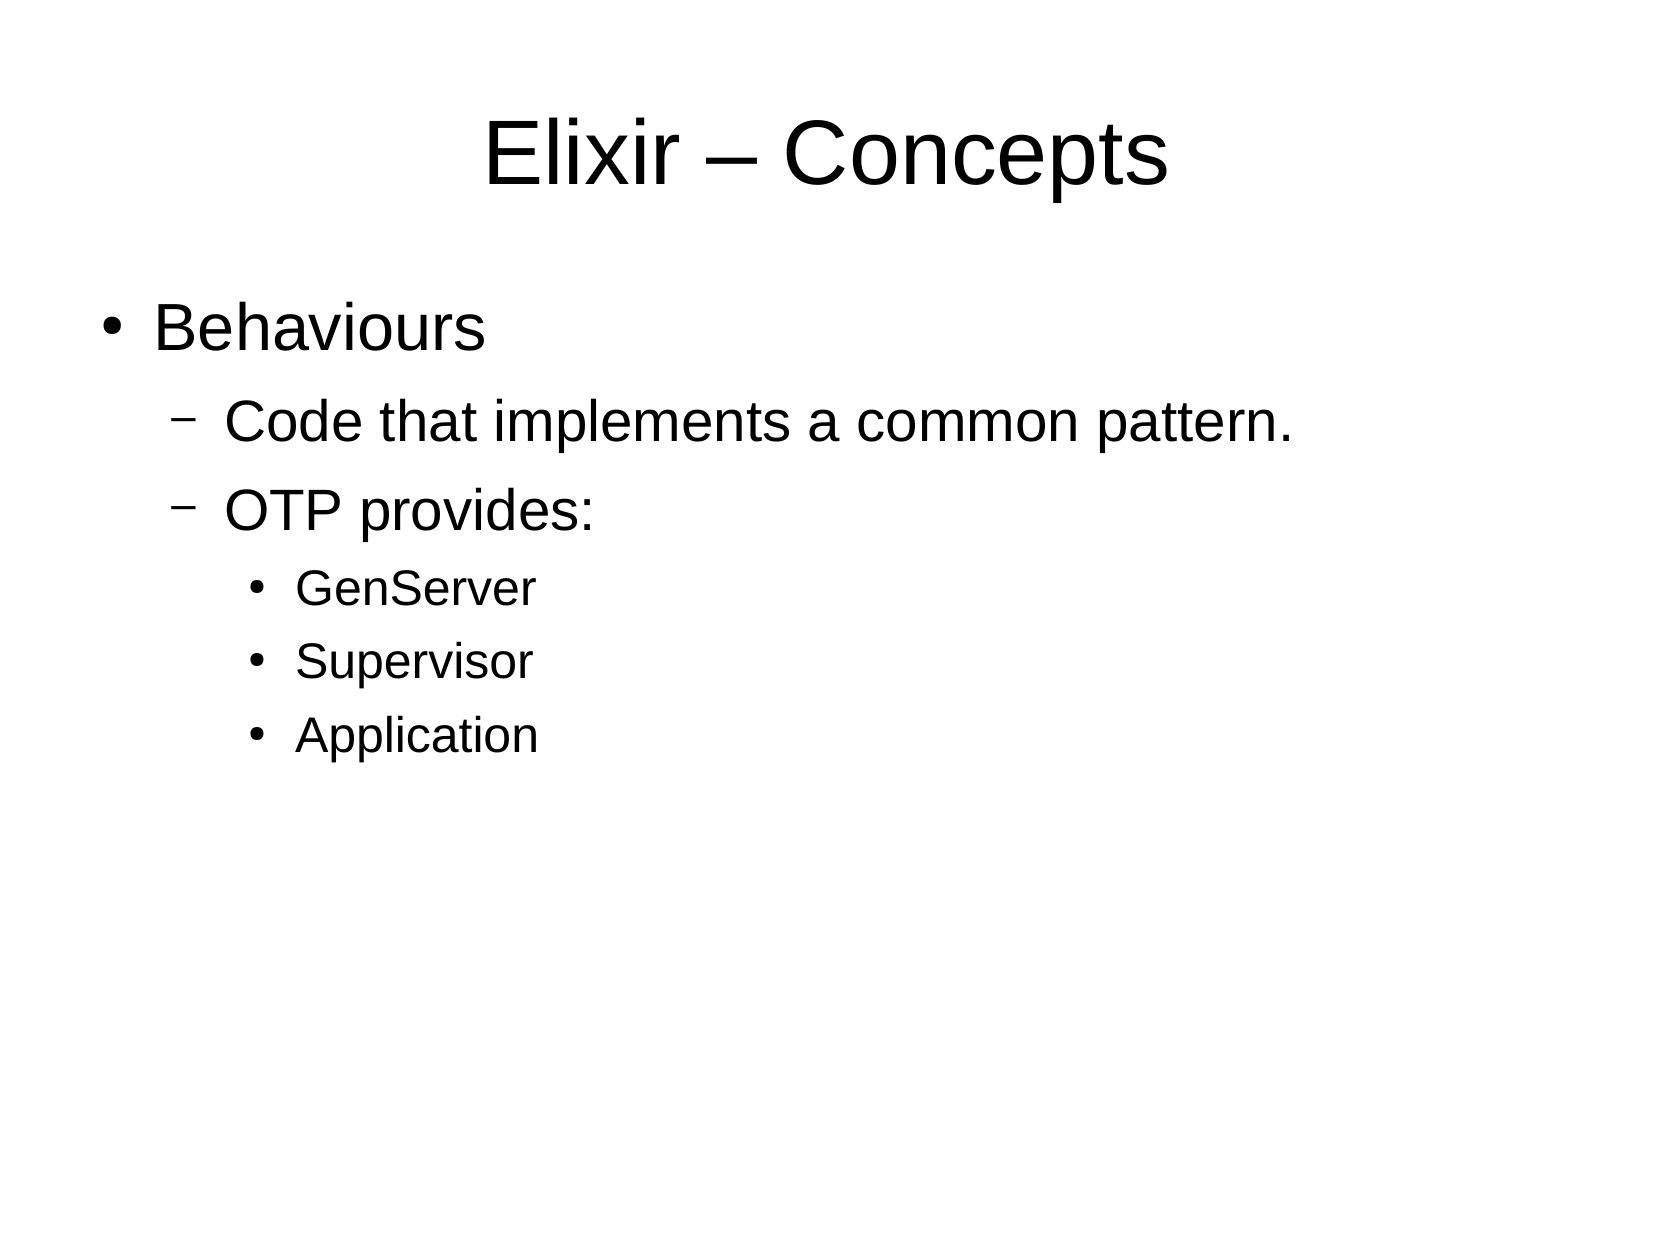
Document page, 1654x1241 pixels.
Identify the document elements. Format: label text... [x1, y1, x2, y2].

list Behaviours Code that implements a common pattern. OTP provides: GenServer Supervisor Application [82, 290, 1571, 1010]
title Elixir – Concepts [82, 49, 1571, 257]
